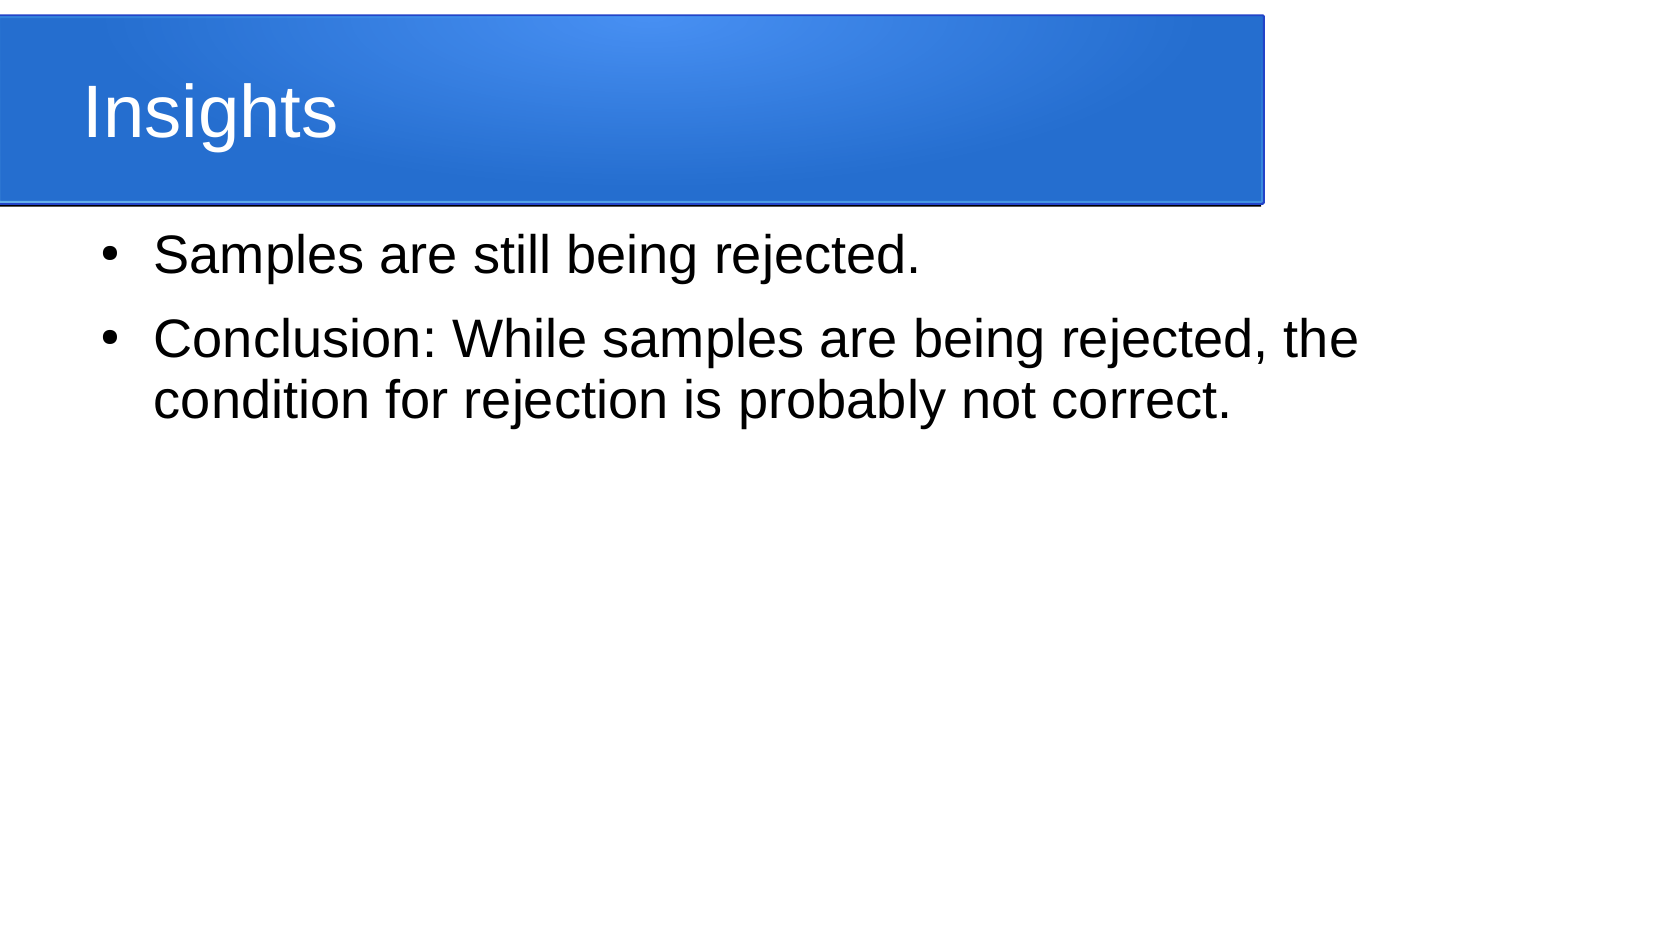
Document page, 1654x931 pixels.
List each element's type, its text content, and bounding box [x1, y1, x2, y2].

title Insights [82, 35, 1235, 189]
list Samples are still being rejected. Conclusion: While samples are being rejected, the condition for rejection is probably not correct. [82, 224, 1571, 764]
